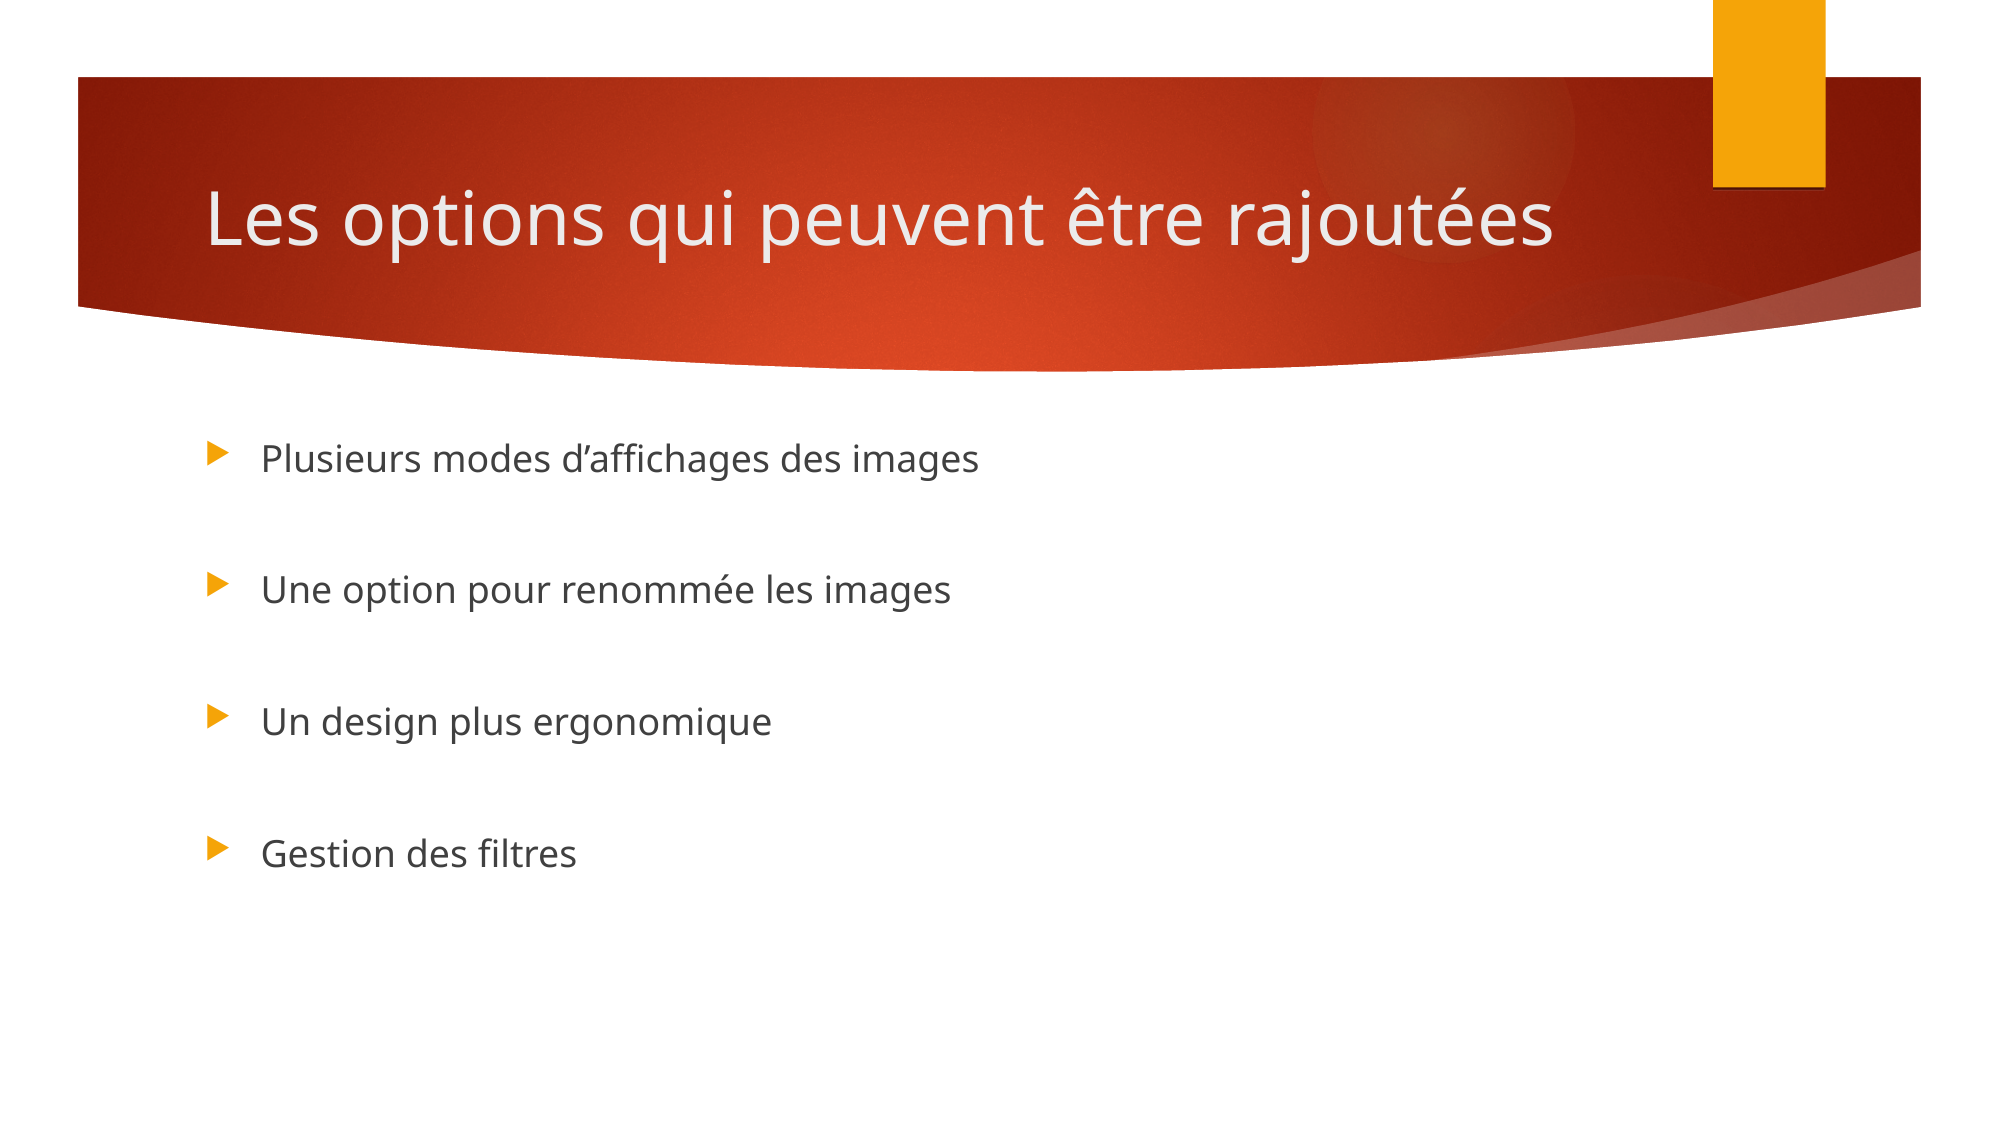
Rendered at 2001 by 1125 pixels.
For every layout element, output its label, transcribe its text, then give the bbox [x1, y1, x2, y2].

title Les options qui peuvent être rajoutées [189, 155, 1627, 275]
list Plusieurs modes d’affichages des images Une option pour renommée les images Un design plus ergonomique Gestion des filtres [189, 427, 1627, 988]
table_cell 2/4 [1467, 300, 1788, 358]
picture [79, 78, 1920, 371]
